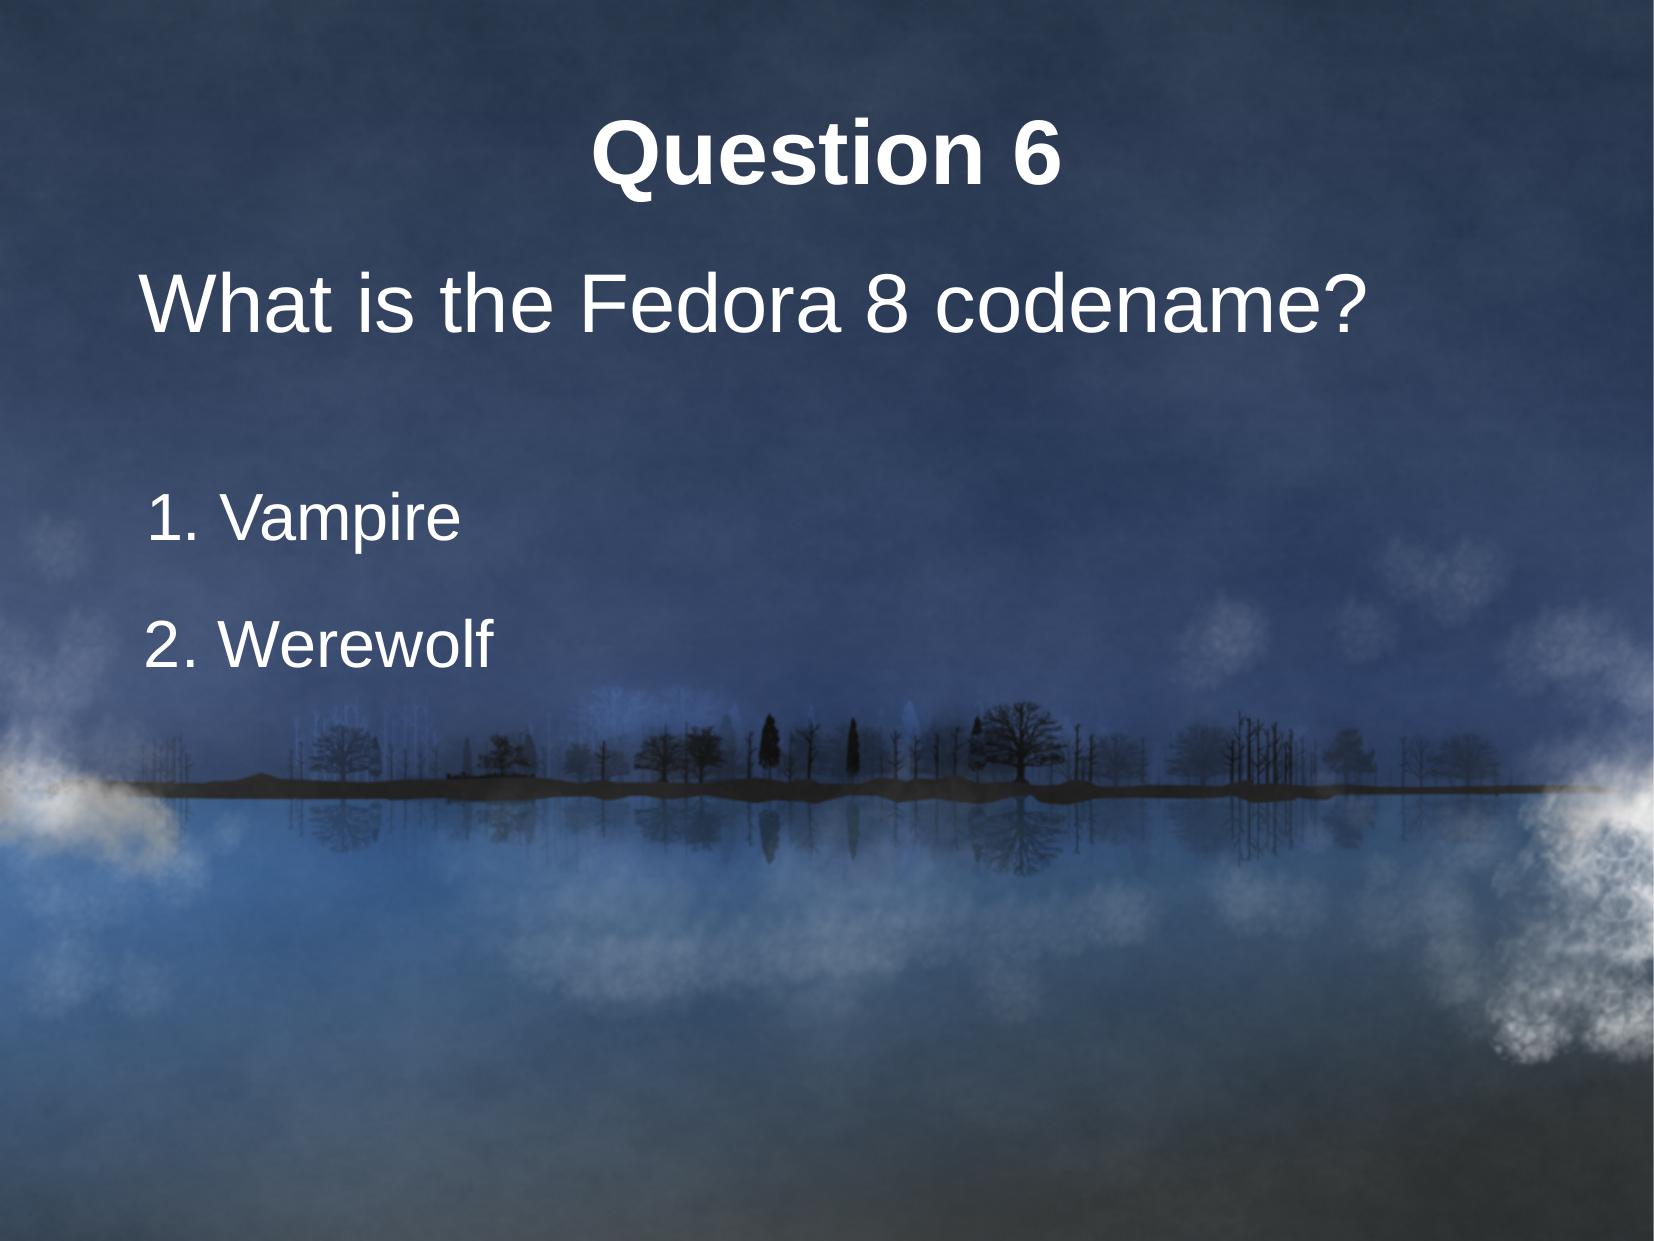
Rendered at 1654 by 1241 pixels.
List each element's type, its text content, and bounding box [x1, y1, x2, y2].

text_box 1. Vampire [131, 472, 976, 571]
picture [0, 0, 1654, 1241]
text_box What is the Fedora 8 codename? [124, 249, 1538, 376]
text_box 2. Werewolf [129, 600, 691, 763]
title Question 6 [82, 49, 1571, 257]
